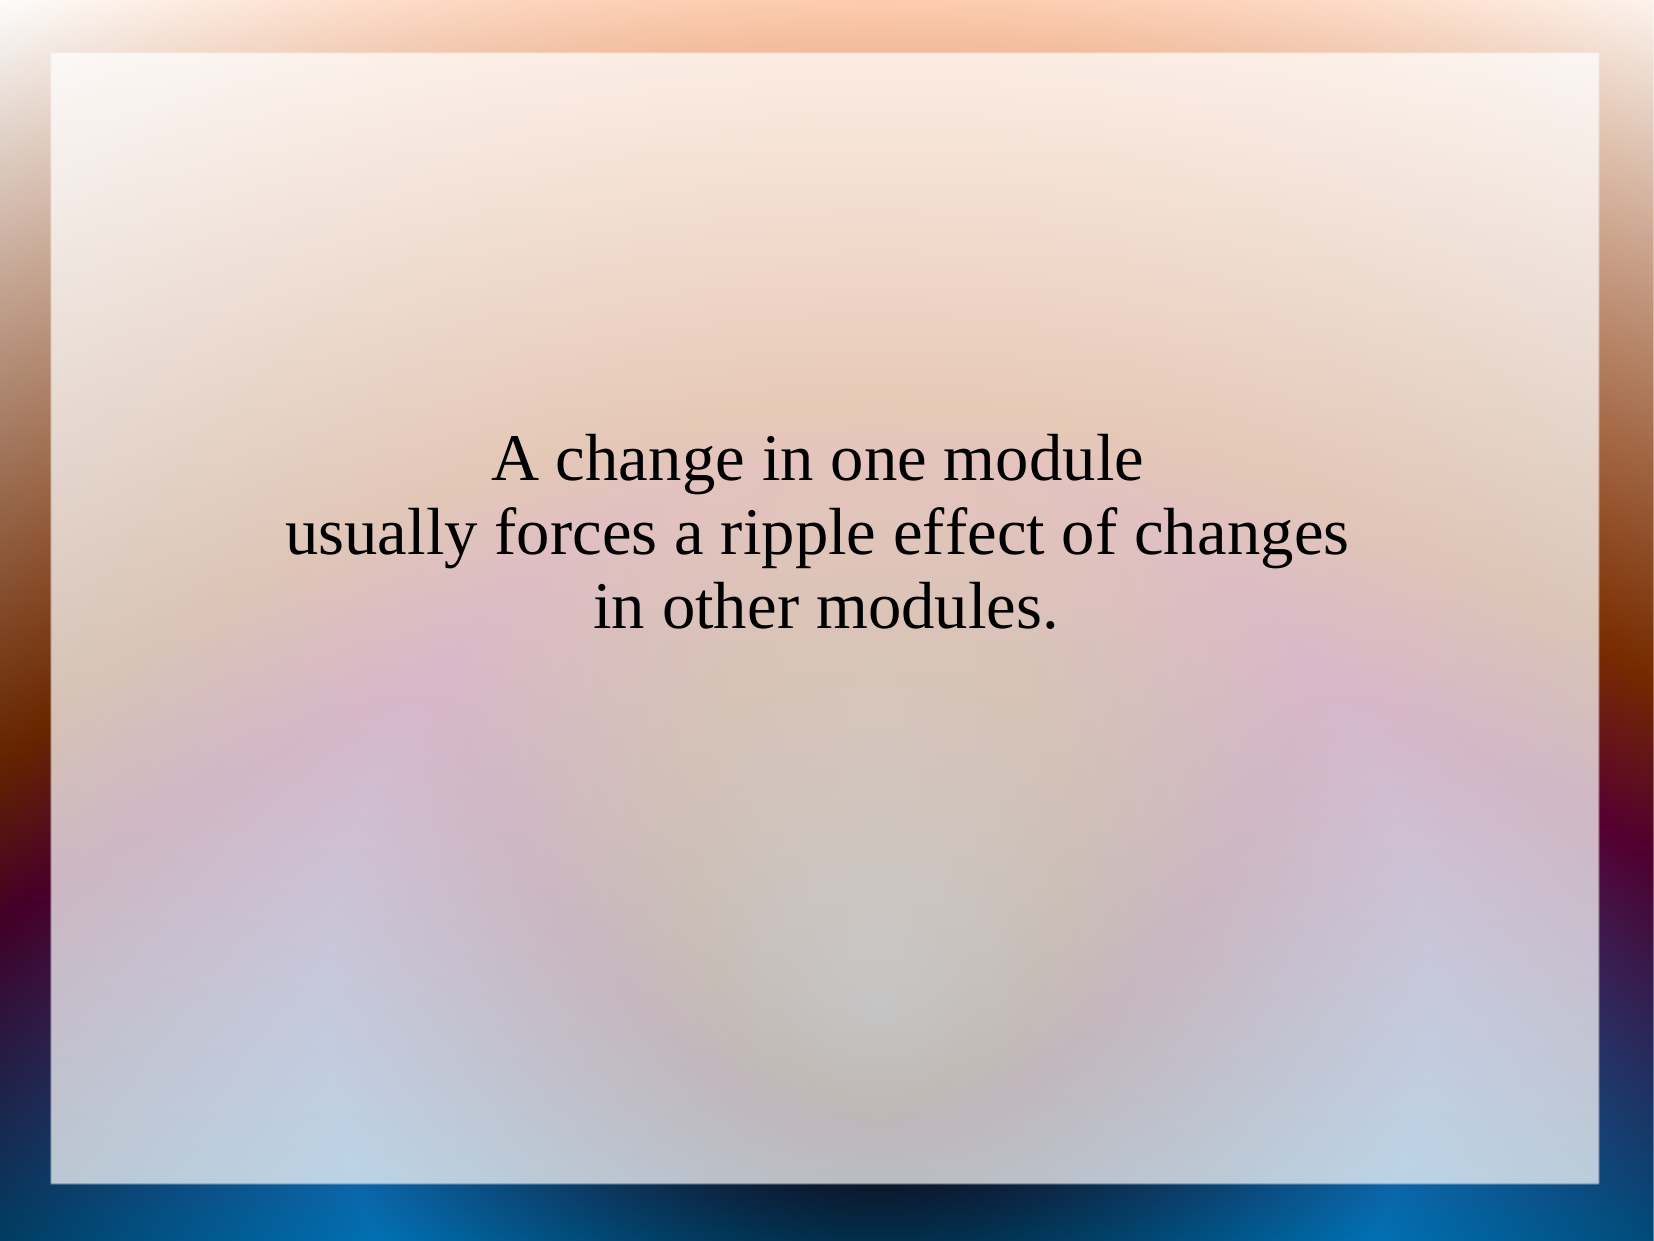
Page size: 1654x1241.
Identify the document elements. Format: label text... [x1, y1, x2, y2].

picture [0, 0, 1654, 1241]
subtitle A change in one module usually forces a ripple effect of changes in other modules. [82, 55, 1571, 1010]
